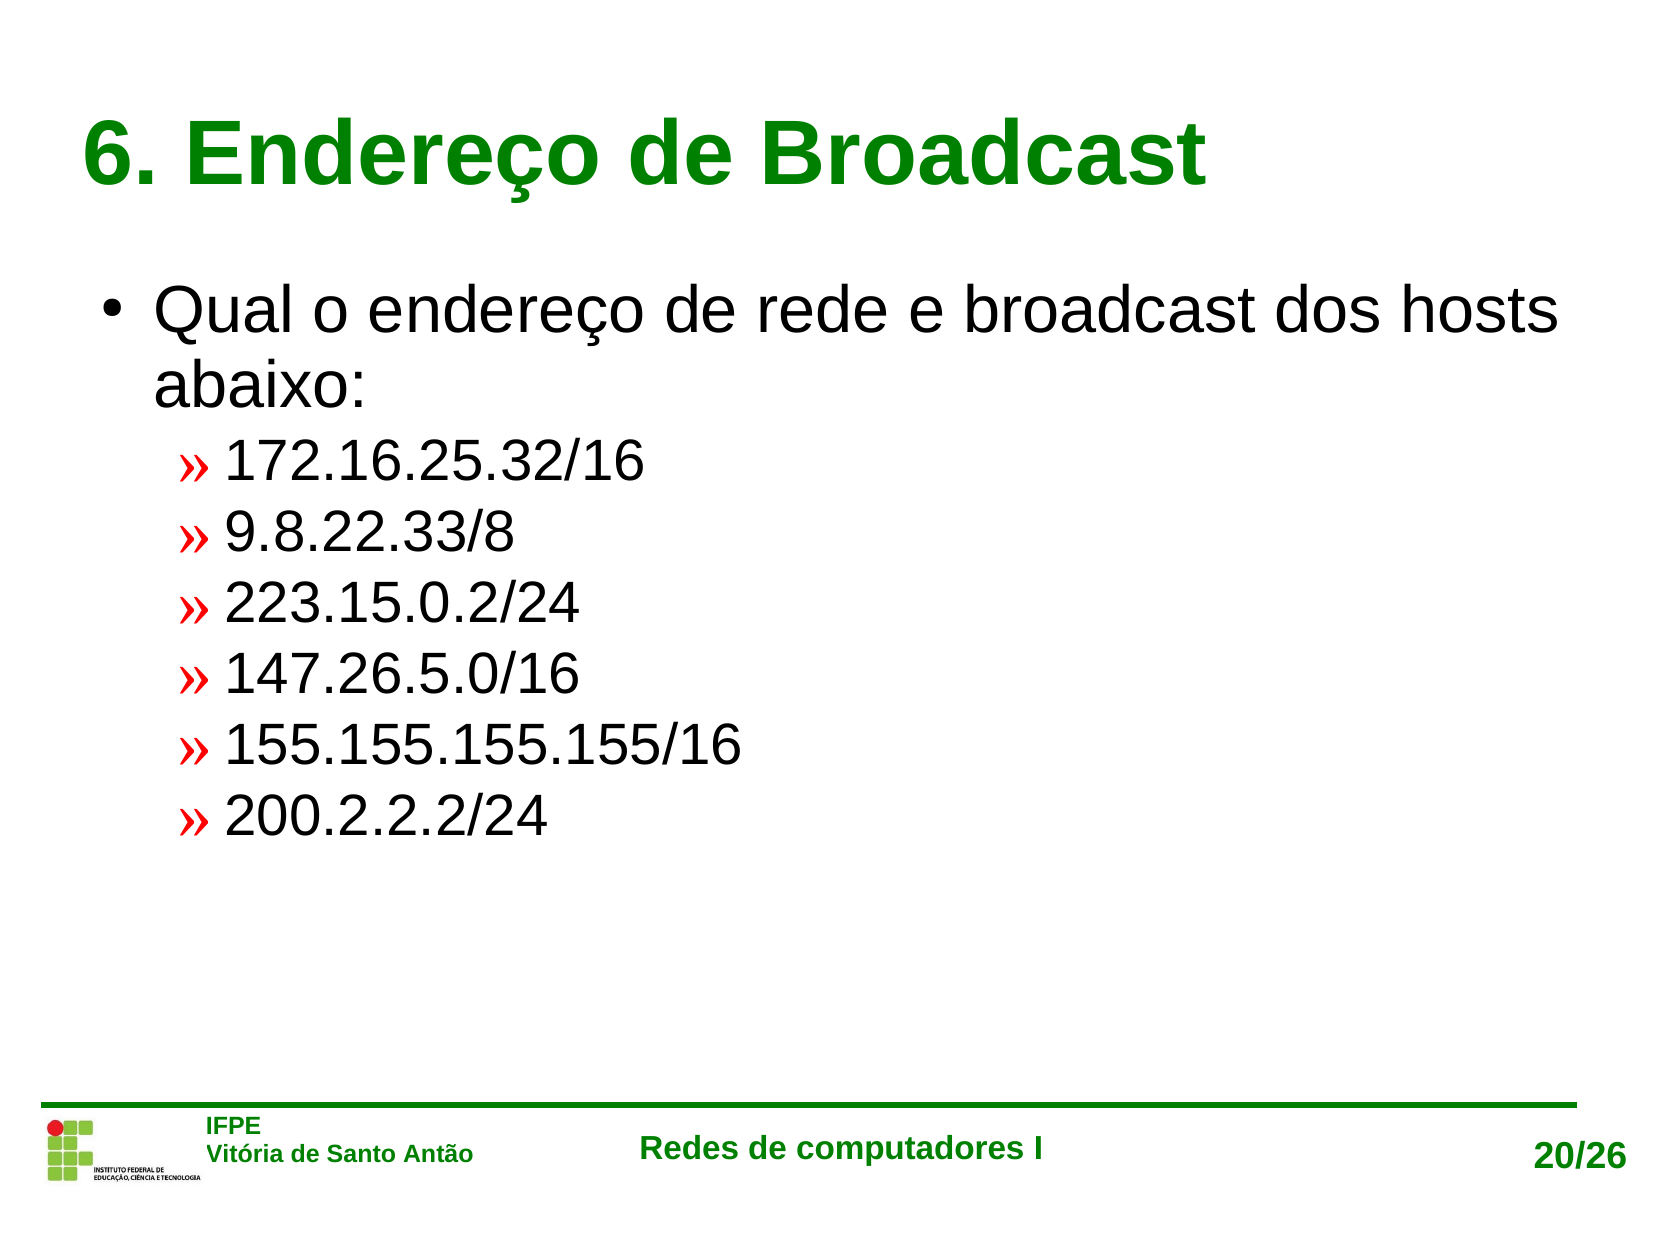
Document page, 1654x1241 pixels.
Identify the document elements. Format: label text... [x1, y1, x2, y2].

list Qual o endereço de rede e broadcast dos hosts abaixo: 172.16.25.32/16 9.8.22.33/8 223.15.0.2/24 147.26.5.0/16 155.155.155.155/16 200.2.2.2/24 [82, 272, 1571, 1091]
title 6. Endereço de Broadcast [82, 49, 1571, 257]
picture [39, 1111, 207, 1191]
